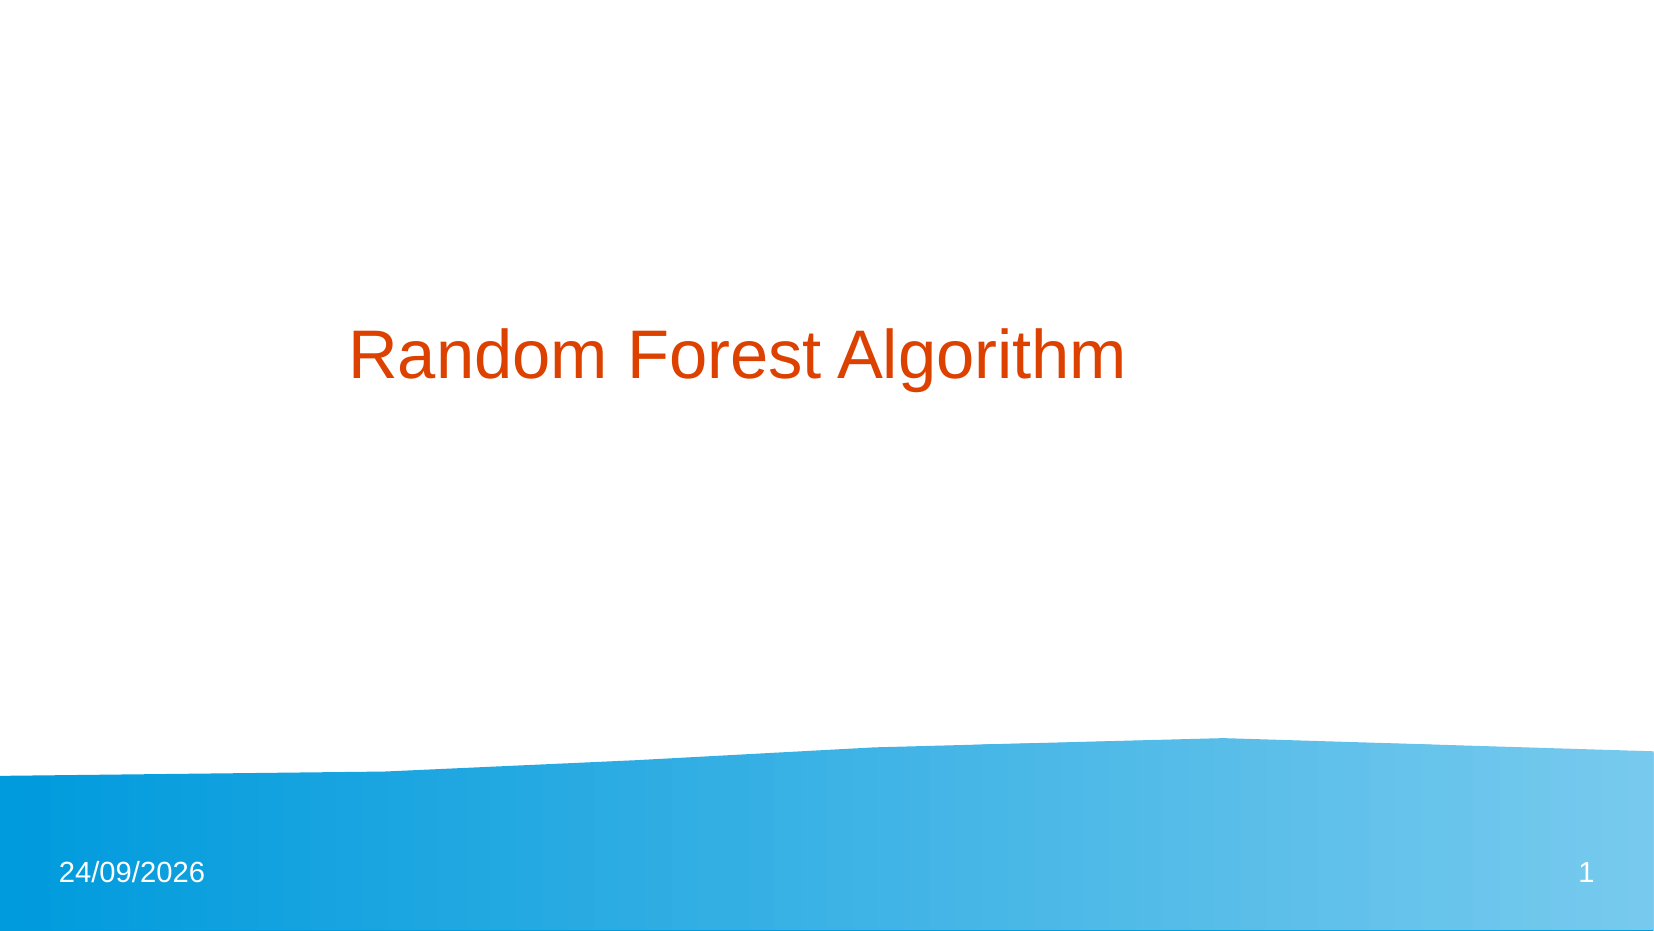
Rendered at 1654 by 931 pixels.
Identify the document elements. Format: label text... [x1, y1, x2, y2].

title Random Forest Algorithm [0, 265, 1477, 443]
